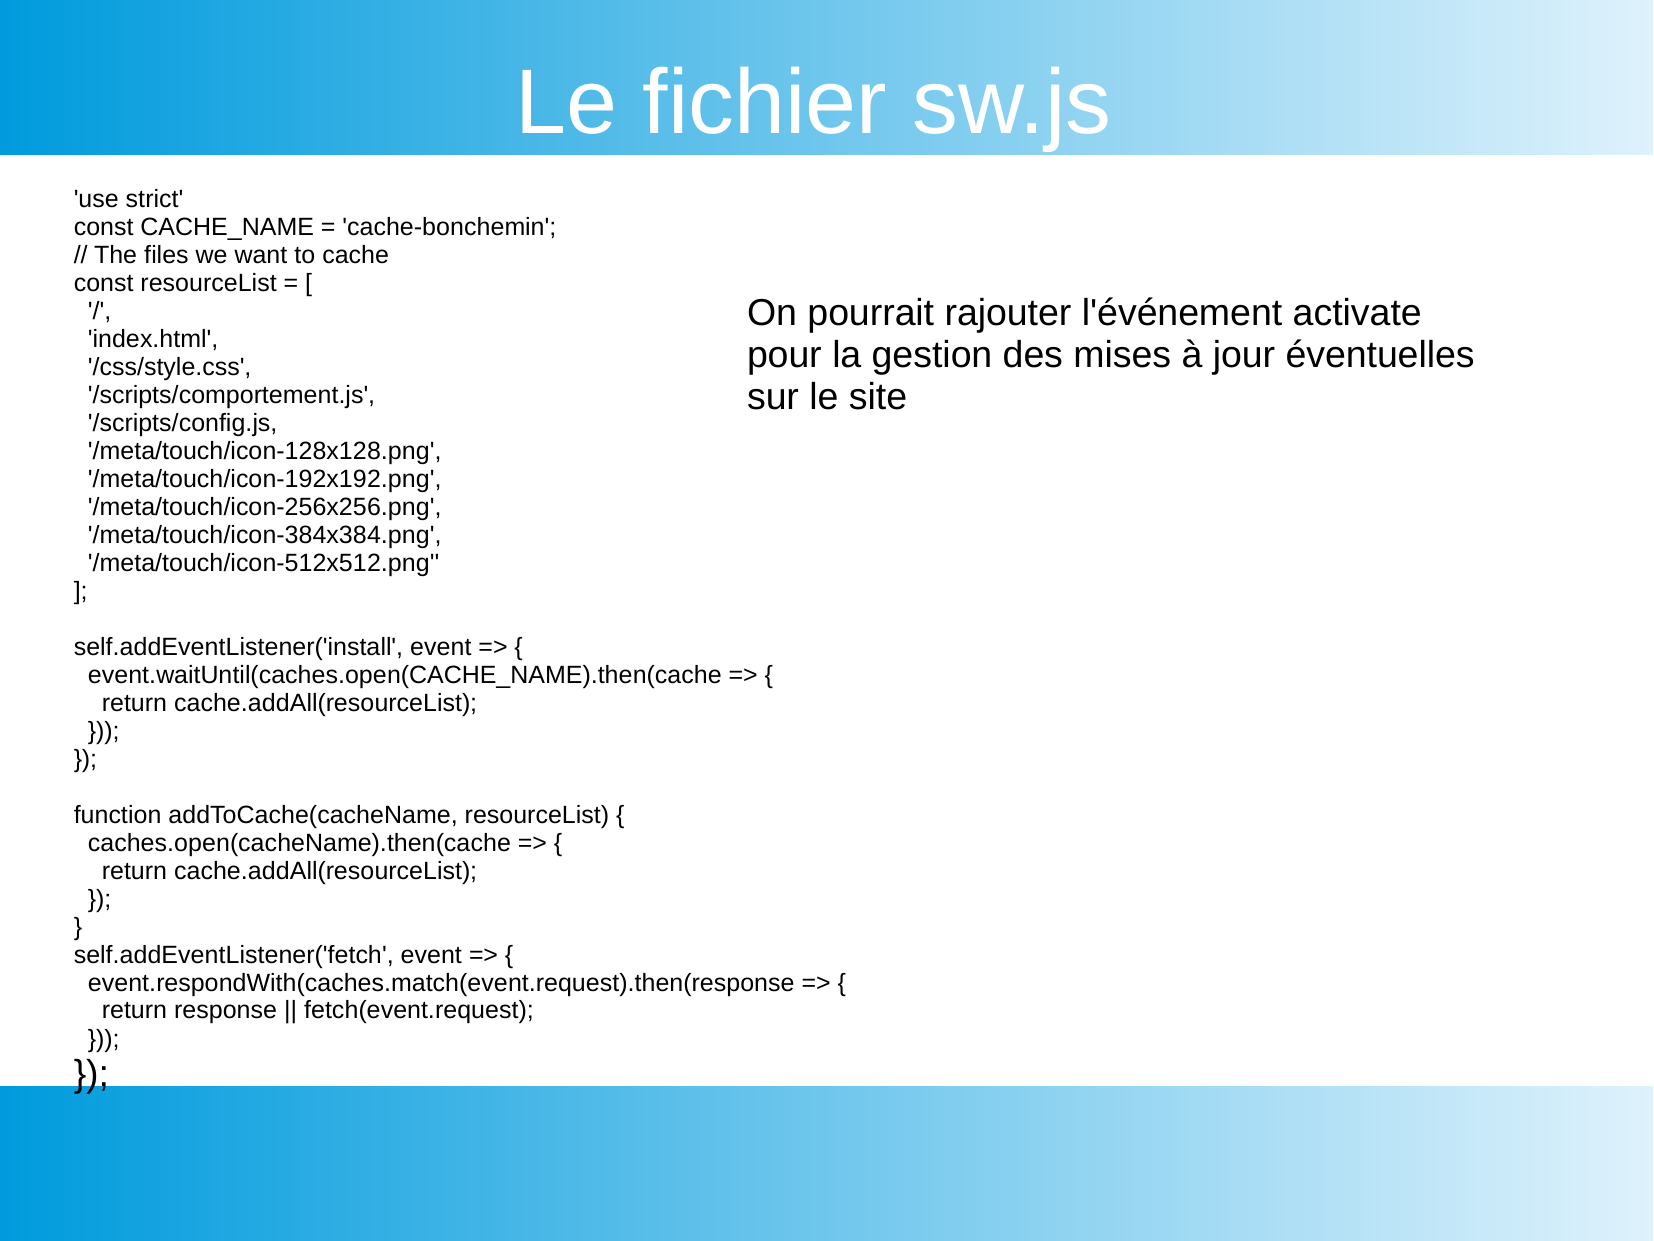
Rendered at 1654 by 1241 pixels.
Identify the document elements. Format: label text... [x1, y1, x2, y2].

text_box 'use strict' const CACHE_NAME = 'cache-bonchemin'; // The files we want to cache const resourceList = [ '/', 'index.html', '/css/style.css', '/scripts/comportement.js', '/scripts/config.js, '/meta/touch/icon-128x128.png', '/meta/touch/icon-192x192.png', '/meta/touch/icon-256x256.png', '/meta/touch/icon-384x384.png', '/meta/touch/icon-512x512.png'' ]; self.addEventListener('install', event => { event.waitUntil(caches.open(CACHE_NAME).then(cache => { return cache.addAll(resourceList); })); }); function addToCache(cacheName, resourceList) { caches.open(cacheName).then(cache => { return cache.addAll(resourceList); }); } self.addEventListener('fetch', event => { event.respondWith(caches.match(event.request).then(response => { return response || fetch(event.request); })); }); [59, 177, 934, 1102]
title Le fichier sw.js [82, 49, 1571, 155]
text_box On pourrait rajouter l'événement activate pour la gestion des mises à jour éventuelles sur le site [732, 284, 1501, 426]
